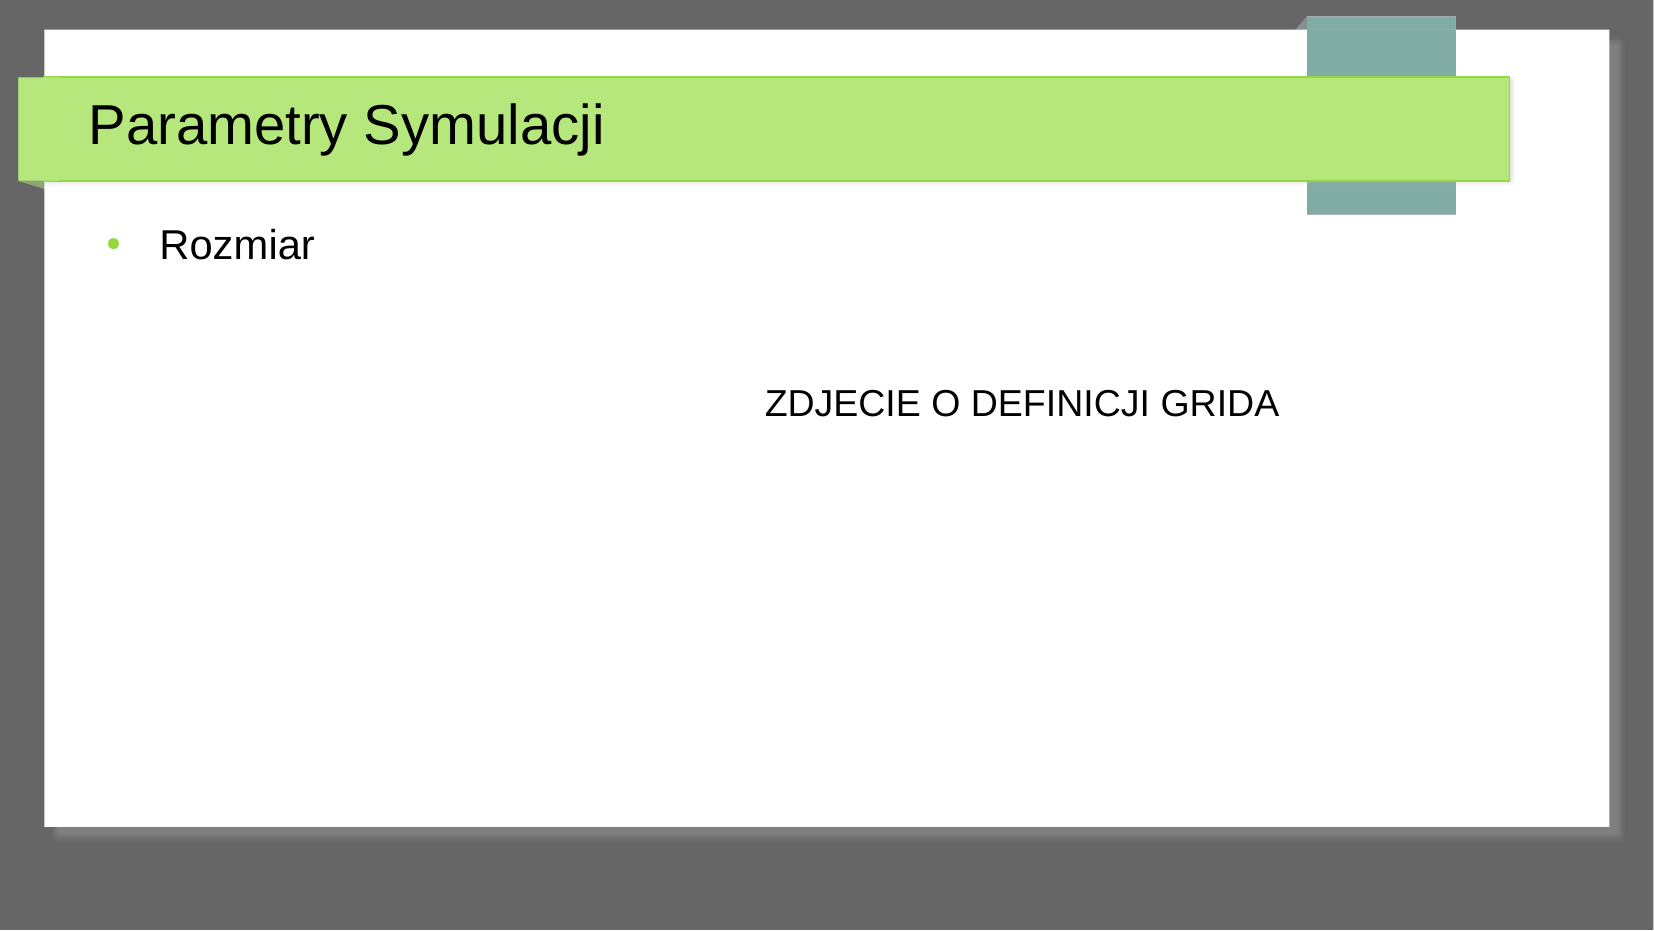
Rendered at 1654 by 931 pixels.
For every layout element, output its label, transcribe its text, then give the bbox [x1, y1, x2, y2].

list Rozmiar [88, 221, 1565, 813]
title Parametry Symulacji [88, 73, 1506, 178]
text_box ZDJECIE O DEFINICJI GRIDA [750, 375, 1285, 432]
